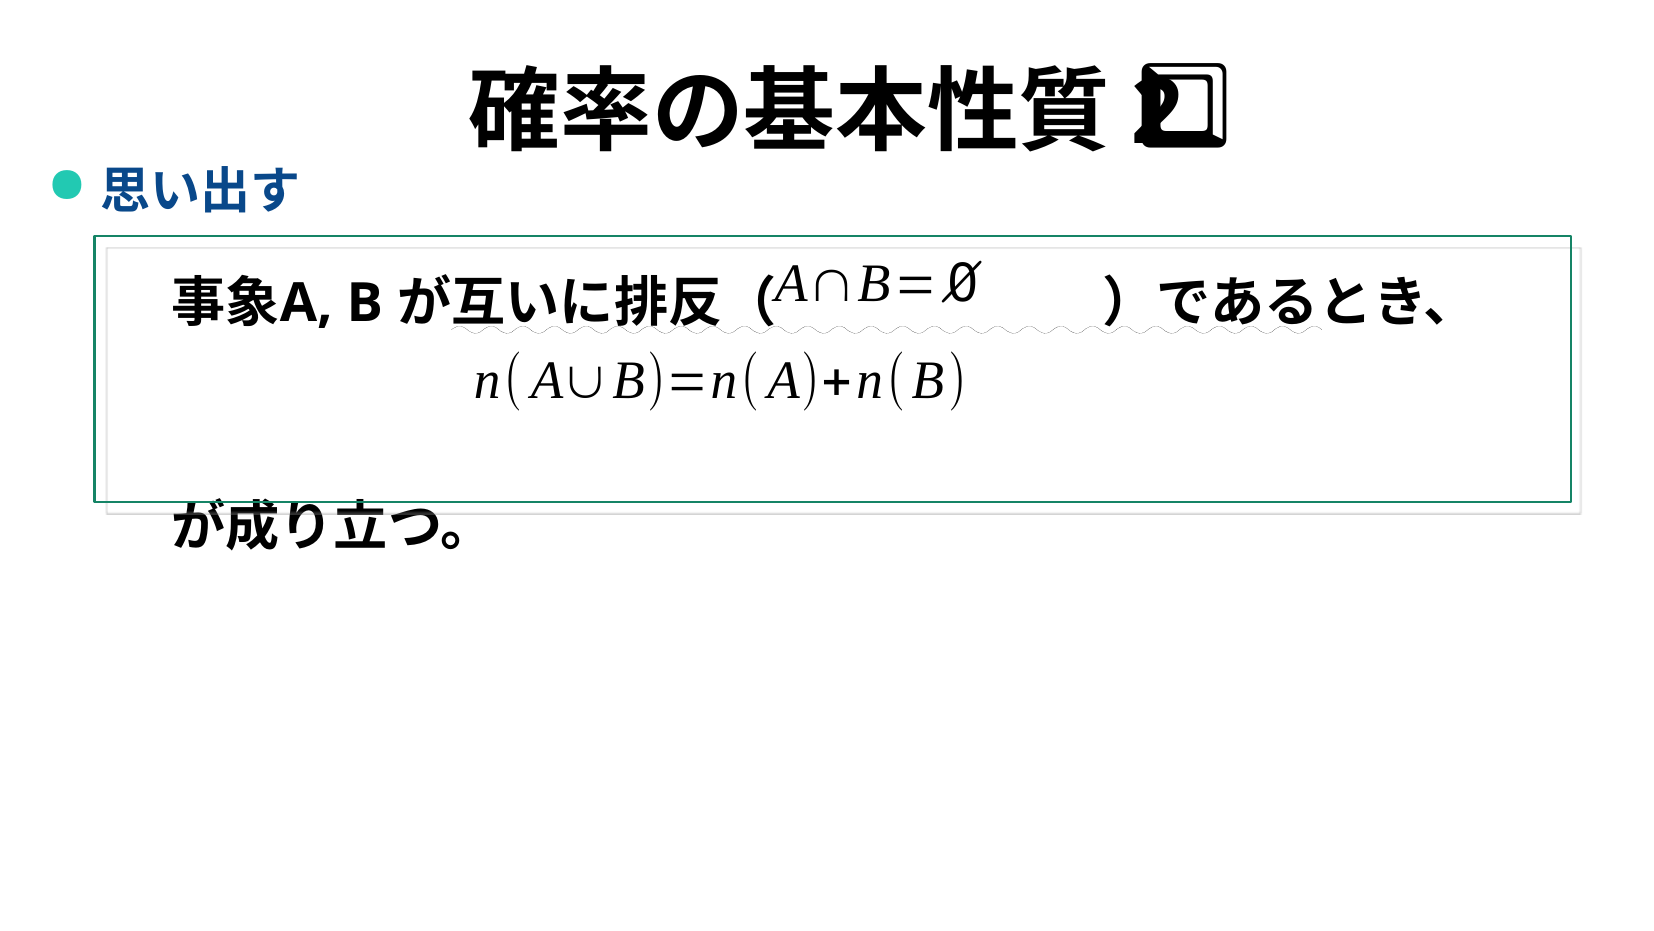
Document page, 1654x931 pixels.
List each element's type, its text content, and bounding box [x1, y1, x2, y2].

list 思い出す 事象A, B が互いに排反（ ）であるとき、 が成り立つ。 [29, 151, 1625, 904]
chart [472, 348, 967, 414]
chart [769, 252, 987, 313]
title 確率の基本性質 2⃣ [29, 29, 1625, 151]
